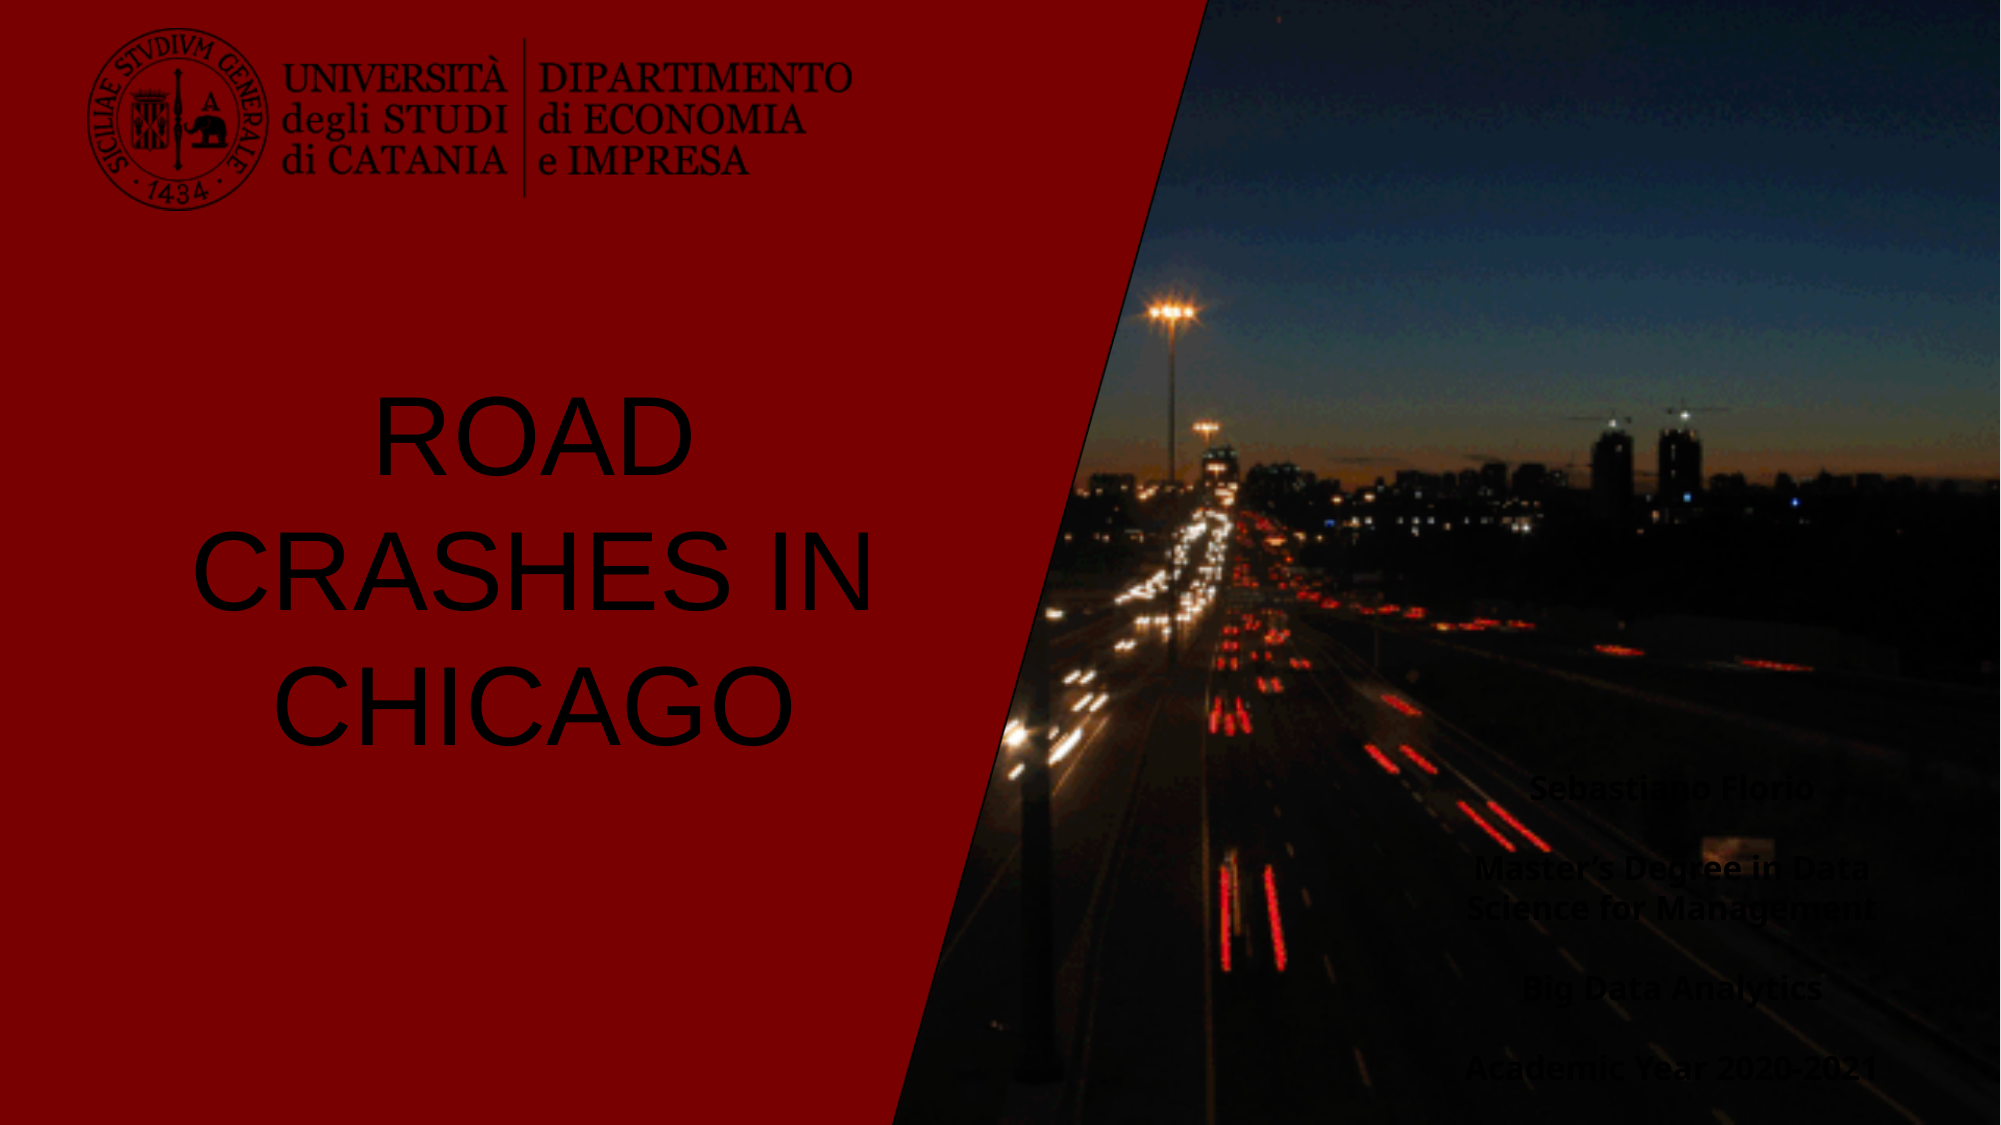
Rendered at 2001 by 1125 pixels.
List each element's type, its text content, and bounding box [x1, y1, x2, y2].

text_box Sebastiano Florio Master’s Degree in Data Science for Management Big Data Analytics Academic Year 2020-2021 [1449, 759, 2000, 1099]
text_box ROAD CRASHES IN CHICAGO [87, 355, 982, 780]
picture [0, 0, 2000, 1125]
